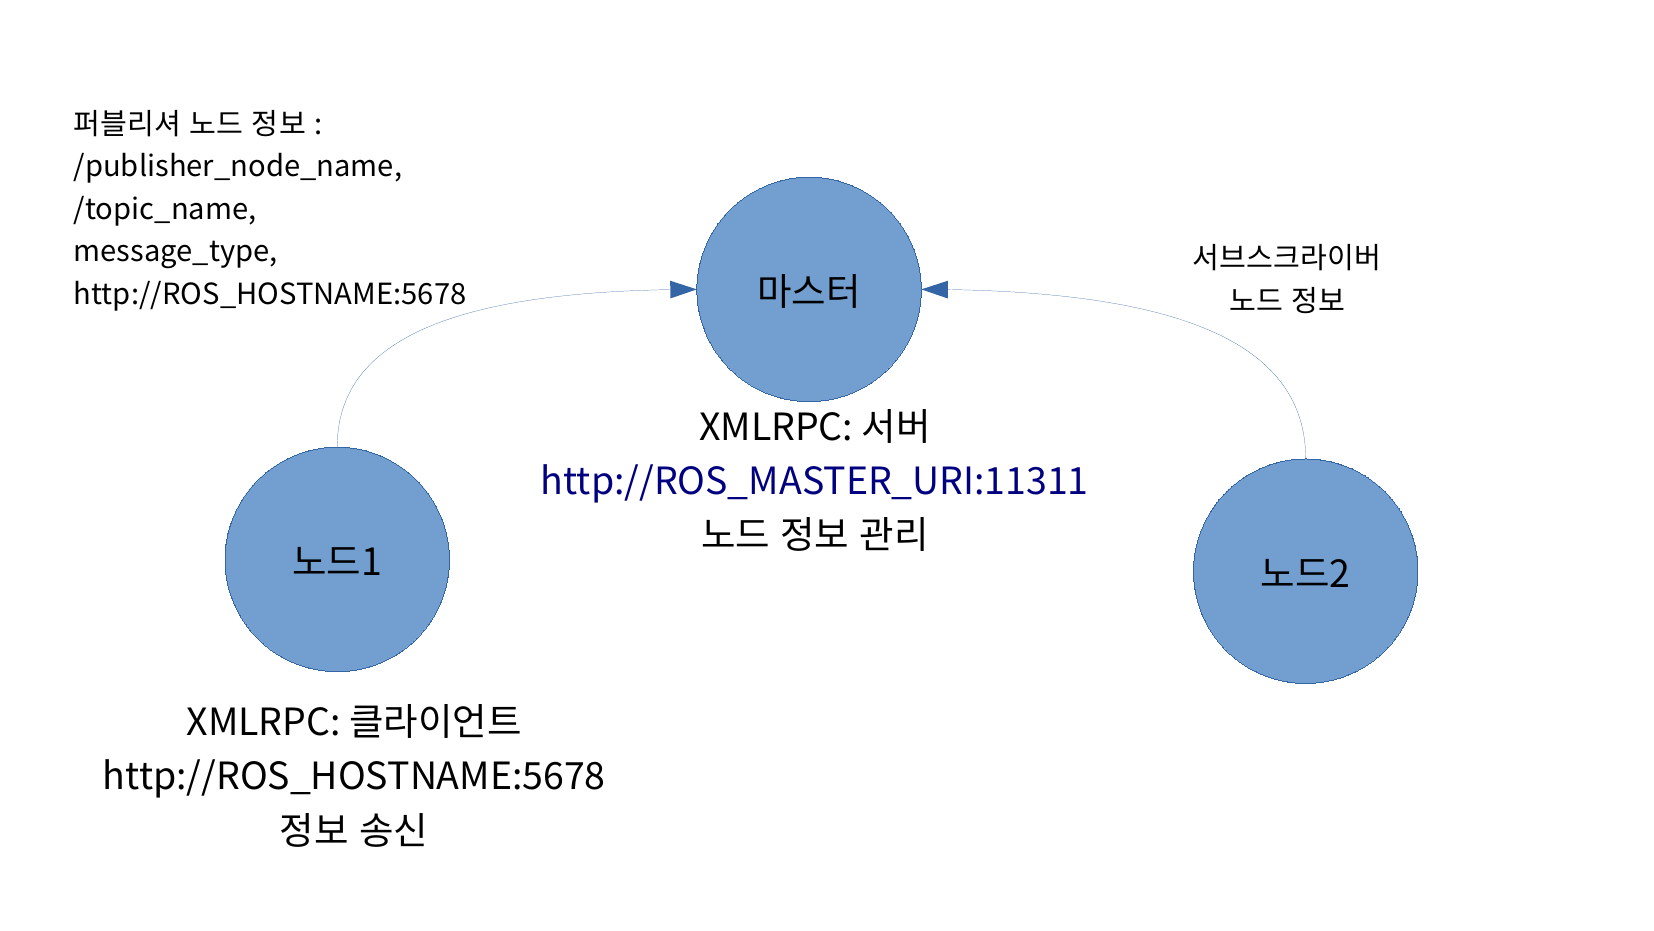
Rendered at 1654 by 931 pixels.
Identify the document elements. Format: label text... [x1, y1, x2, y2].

text_box 노드1 [225, 447, 450, 672]
text_box 노드2 [1193, 458, 1418, 684]
text_box XMLRPC: 서버 http://ROS_MASTER_URI:11311 노드 정보 관리 [708, 448, 922, 508]
text_box 마스터 [696, 177, 922, 402]
text_box 퍼블리셔 노드 정보 : /publisher_node_name, /topic_name, message_type, http://ROS_HOSTNAME:5678 [59, 177, 272, 237]
text_box XMLRPC: 클라이언트 http://ROS_HOSTNAME:5678 정보 송신 [248, 744, 461, 804]
text_box 서브스크라이버 노드 정보 [1181, 248, 1394, 308]
